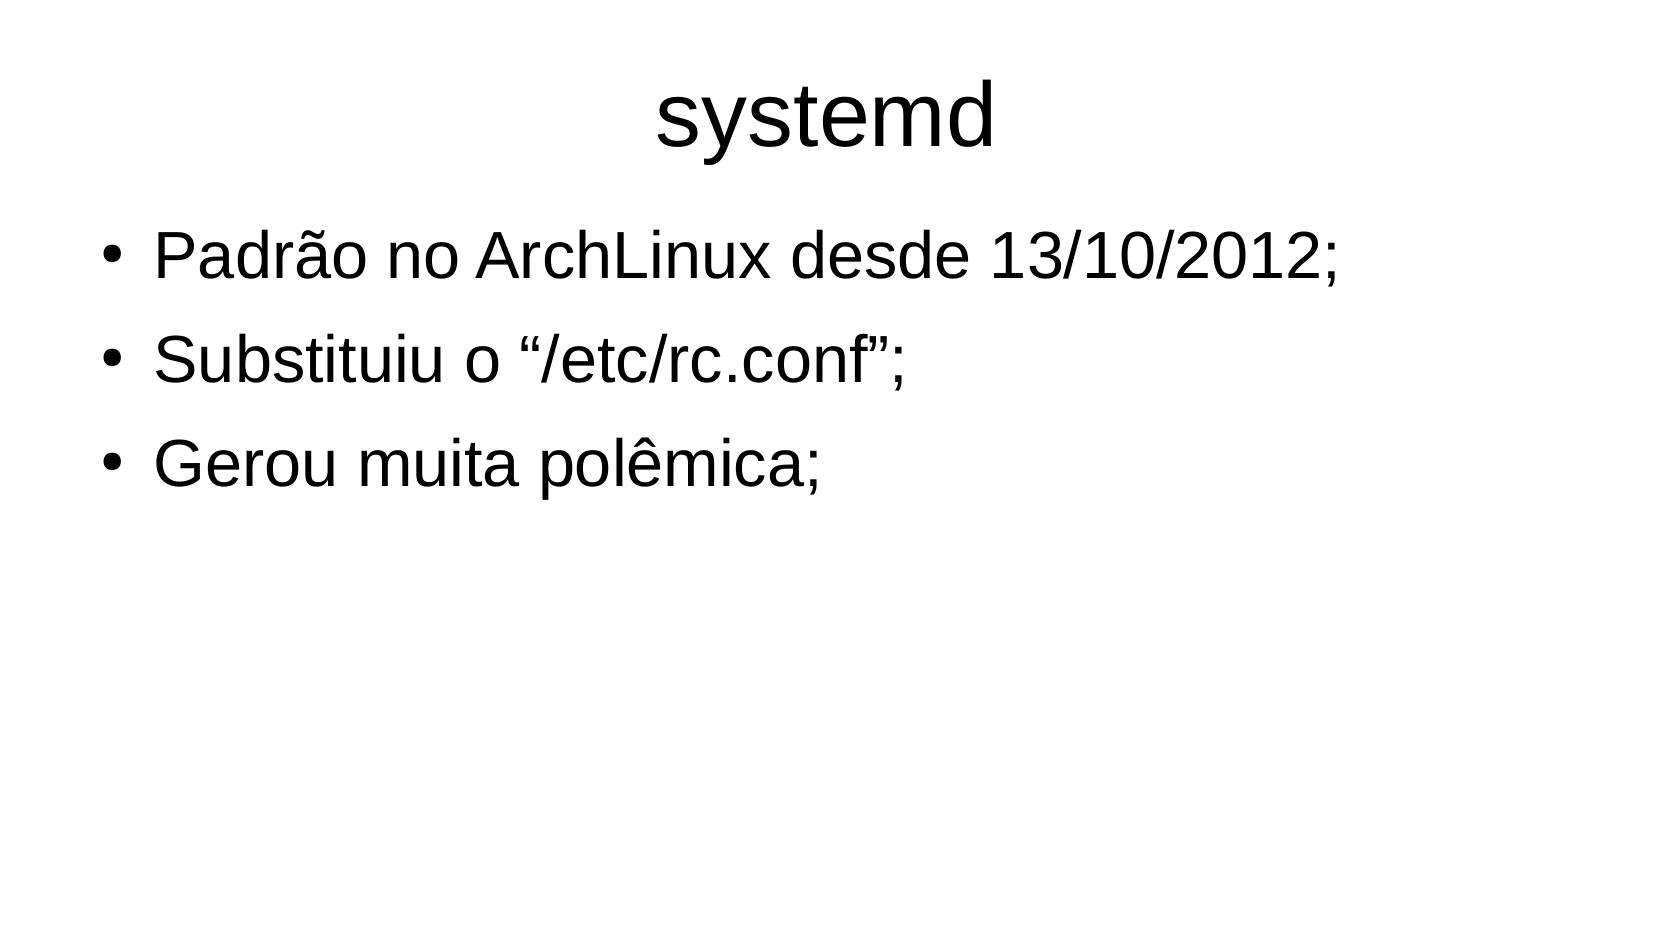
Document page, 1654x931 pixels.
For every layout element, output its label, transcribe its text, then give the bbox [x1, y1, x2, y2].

title systemd [82, 37, 1571, 193]
list Padrão no ArchLinux desde 13/10/2012; Substituiu o “/etc/rc.conf”; Gerou muita polêmica; [82, 217, 1571, 758]
